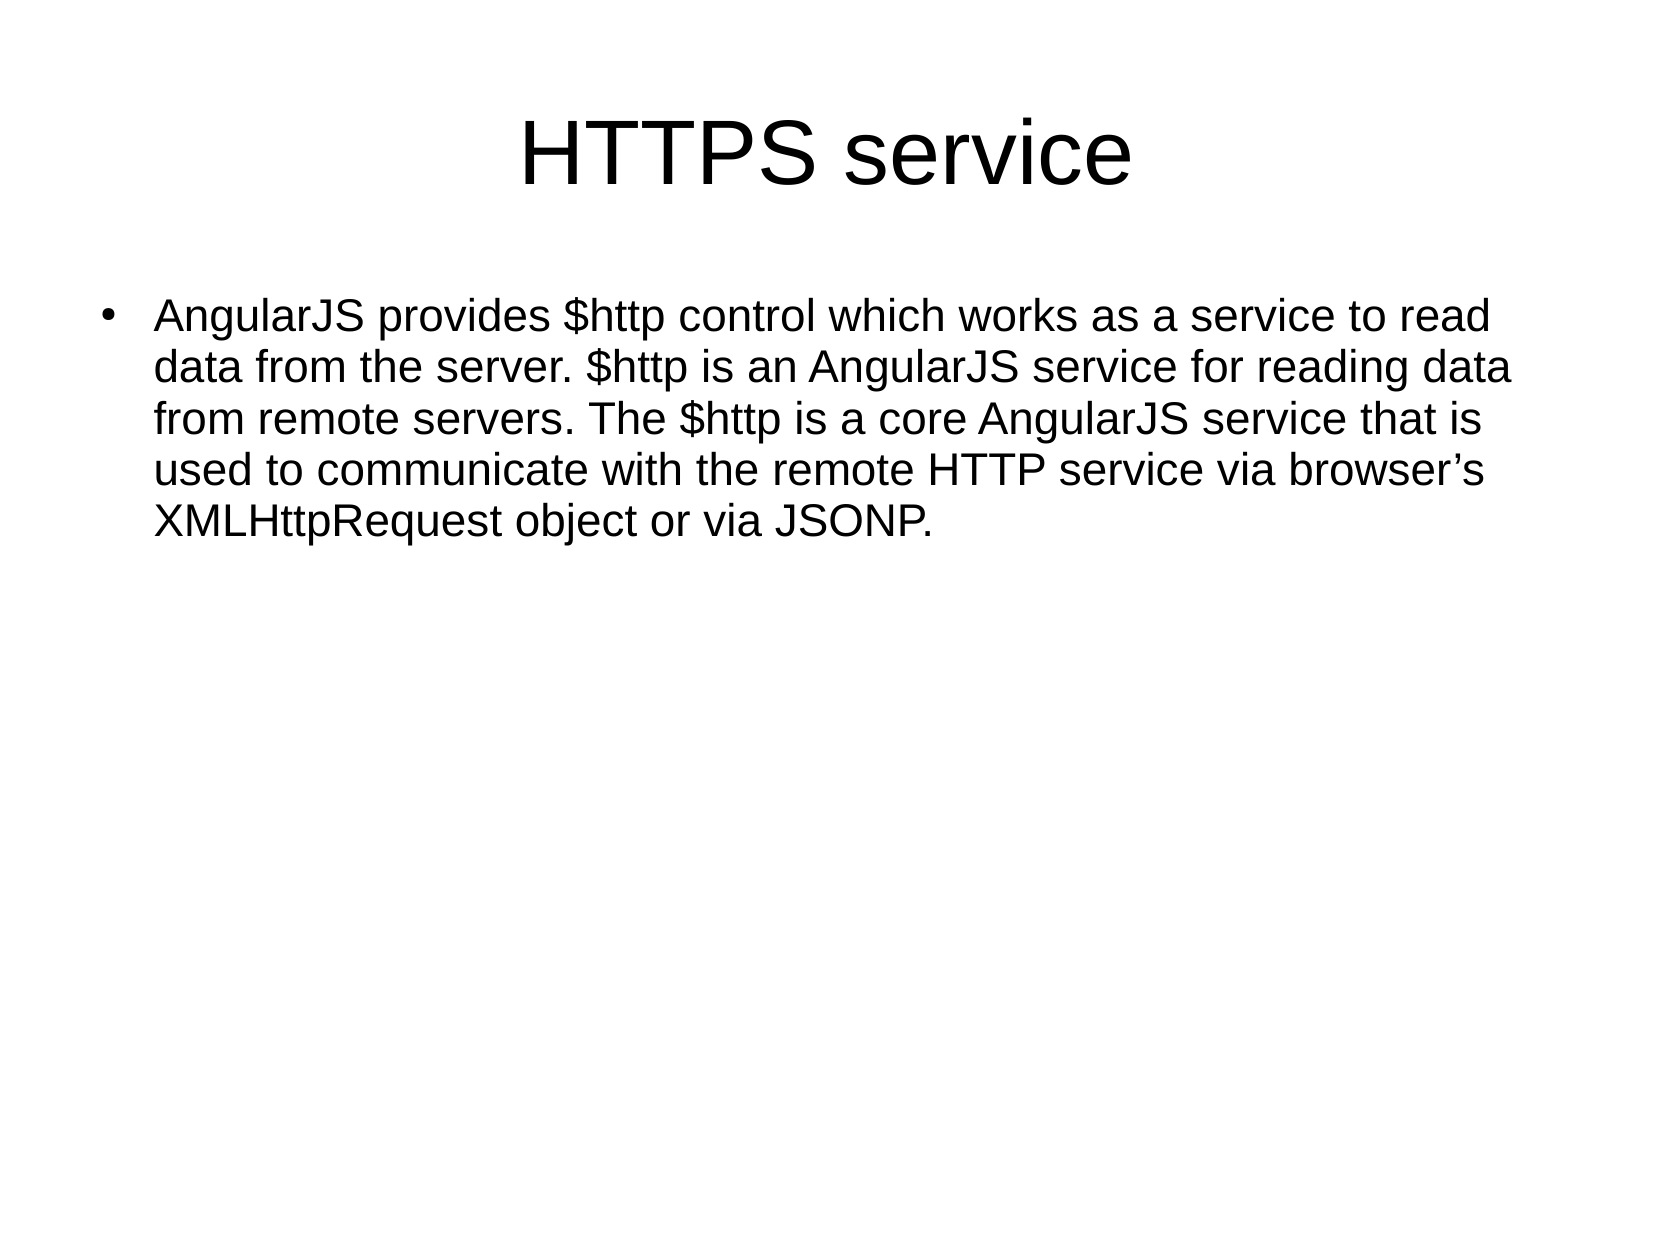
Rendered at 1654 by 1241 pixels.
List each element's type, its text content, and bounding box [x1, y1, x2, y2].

list AngularJS provides $http control which works as a service to read data from the server. $http is an AngularJS service for reading data from remote servers. The $http is a core AngularJS service that is used to communicate with the remote HTTP service via browser’s XMLHttpRequest object or via JSONP. [82, 290, 1571, 1010]
title HTTPS service [82, 49, 1571, 257]
